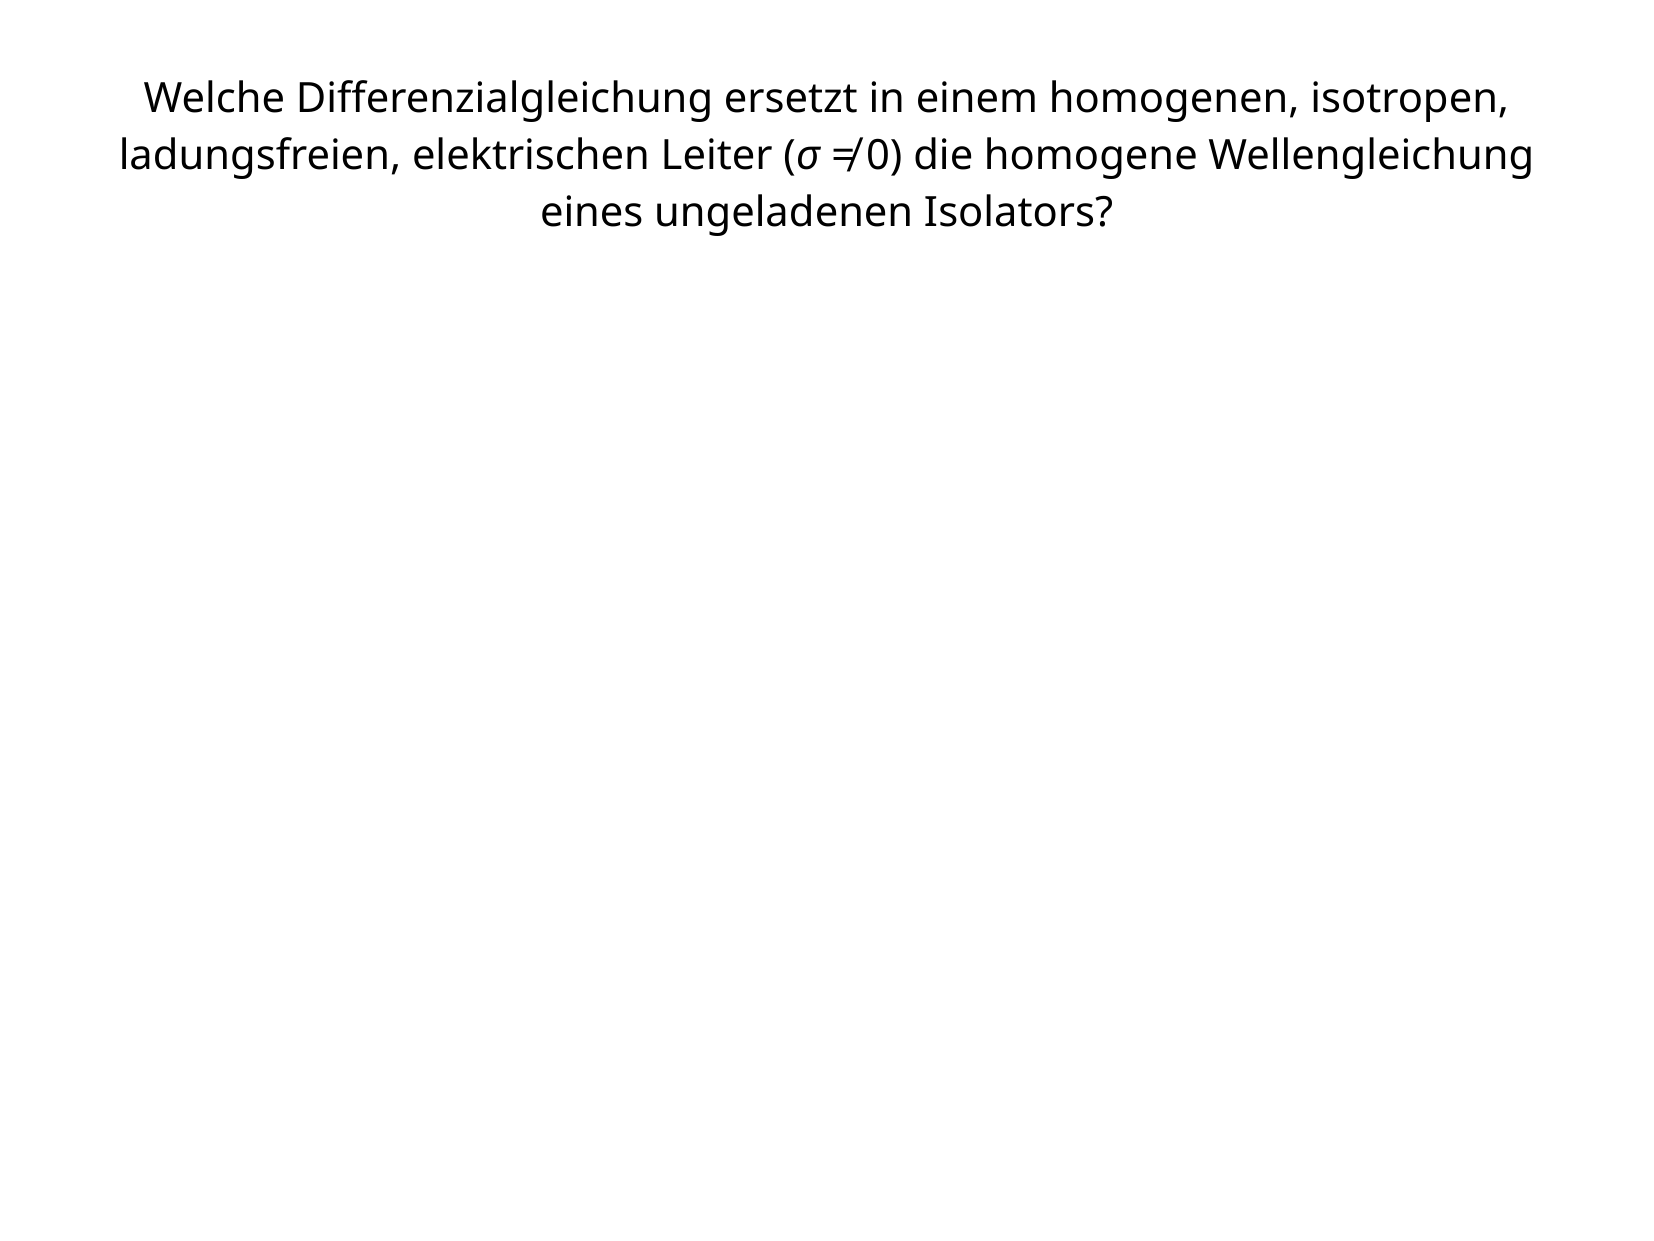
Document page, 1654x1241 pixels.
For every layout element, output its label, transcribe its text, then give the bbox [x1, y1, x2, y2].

title Welche Differenzialgleichung ersetzt in einem homogenen, isotropen, ladungsfreien, elektrischen Leiter (σ ≠ 0) die homogene Wellengleichung eines ungeladenen Isolators? [82, 49, 1571, 257]
